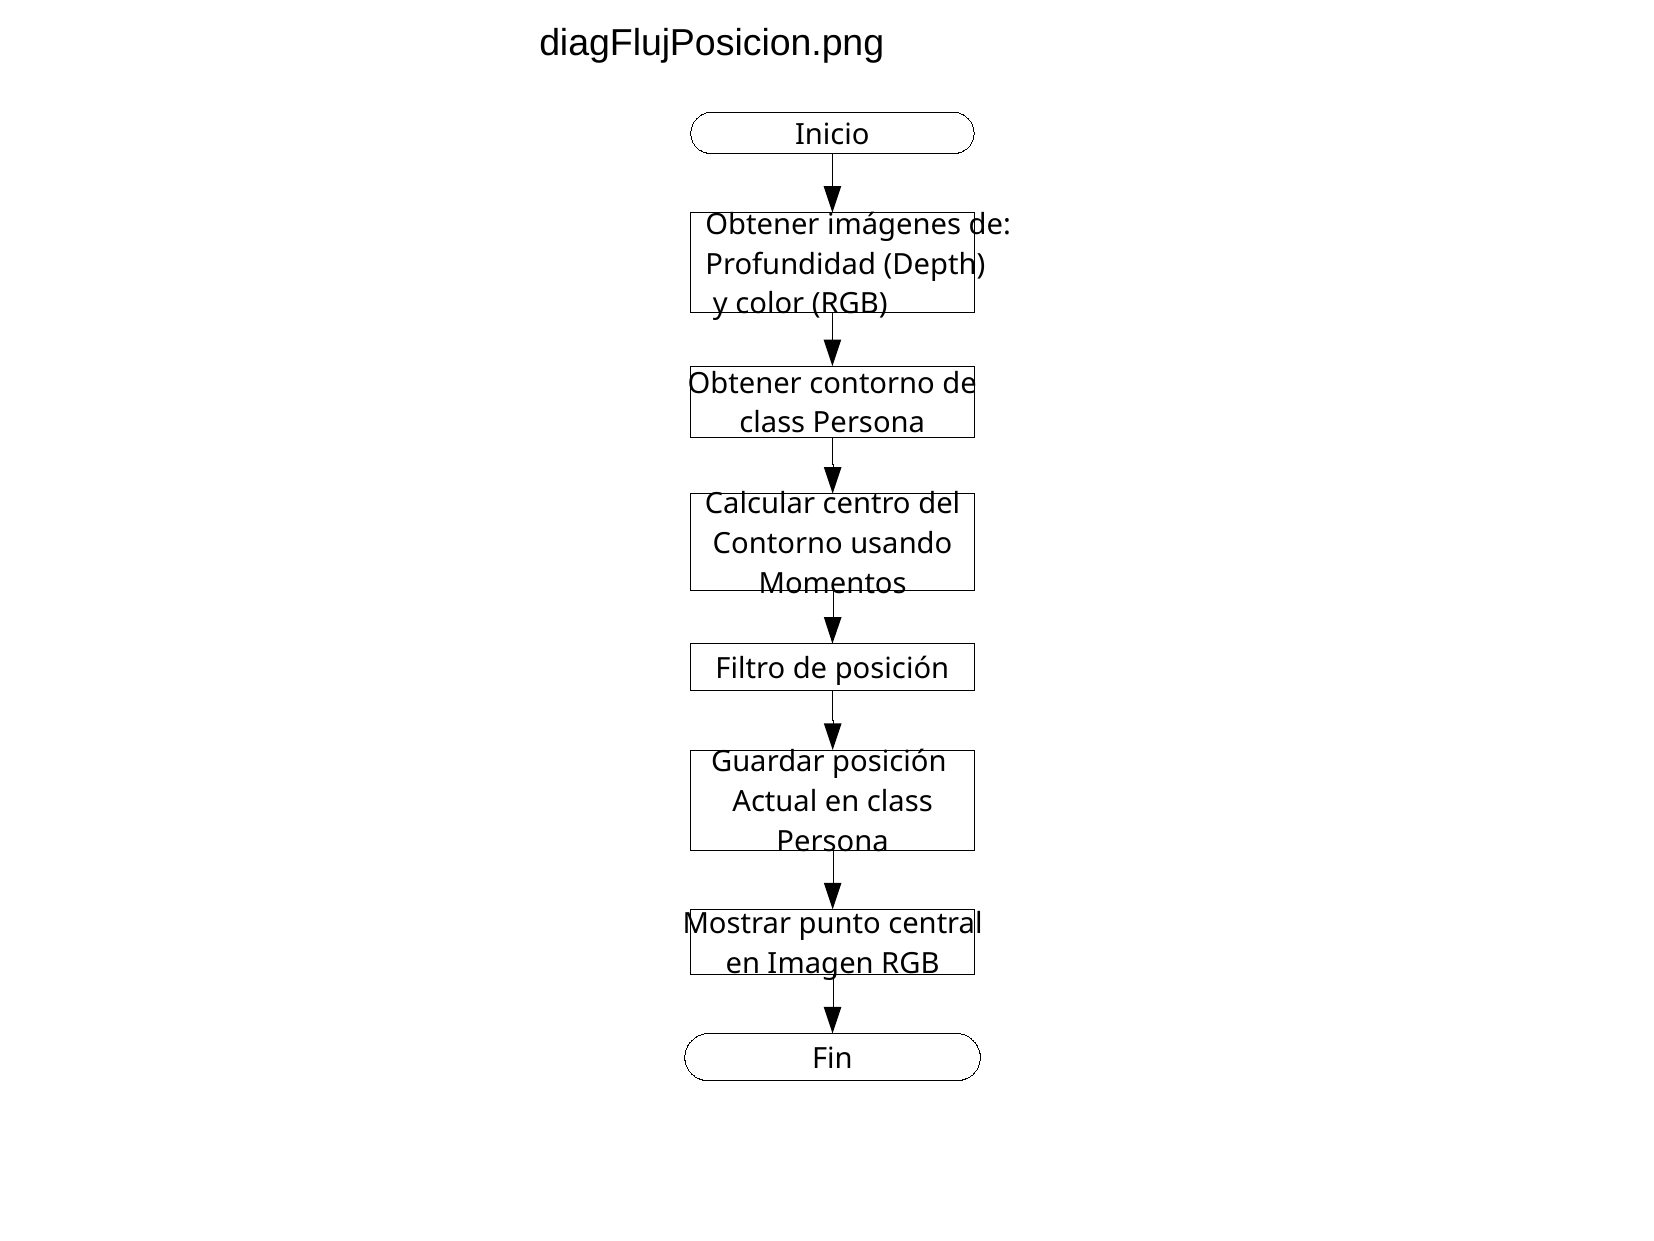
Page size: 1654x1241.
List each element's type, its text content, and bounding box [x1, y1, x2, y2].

text_box Obtener contorno de class Persona [690, 366, 975, 438]
text_box Inicio [690, 112, 975, 154]
text_box Mostrar punto central en Imagen RGB [690, 909, 975, 975]
text_box Filtro de posición [690, 643, 975, 691]
text_box Guardar posición Actual en class Persona [690, 750, 975, 851]
text_box Obtener imágenes de: Profundidad (Depth) y color (RGB) [690, 212, 975, 313]
text_box Fin [684, 1033, 981, 1081]
text_box diagFlujPosicion.png [524, 14, 899, 71]
text_box Calcular centro del Contorno usando Momentos [690, 493, 975, 591]
